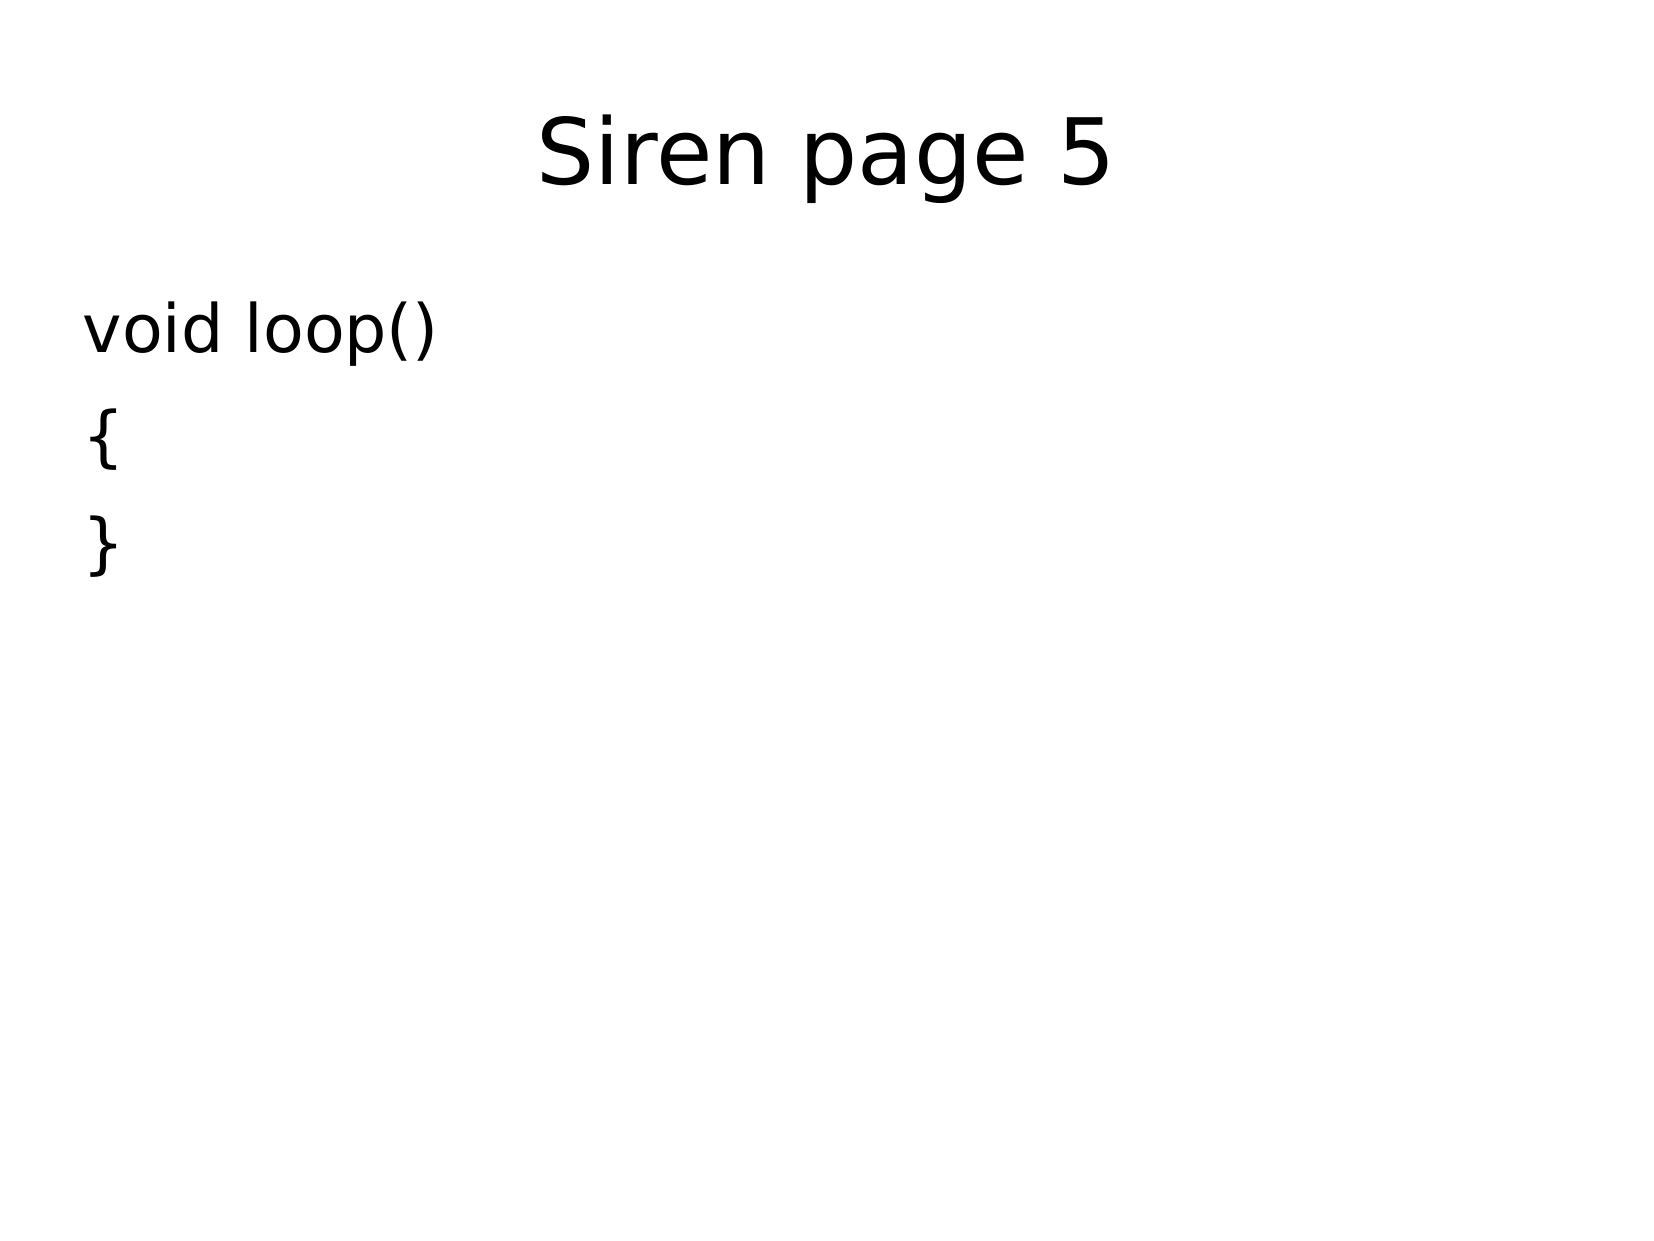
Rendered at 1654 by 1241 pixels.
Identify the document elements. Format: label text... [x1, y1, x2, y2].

title Siren page 5 [82, 49, 1571, 257]
list void loop() { } [82, 290, 1571, 1010]
